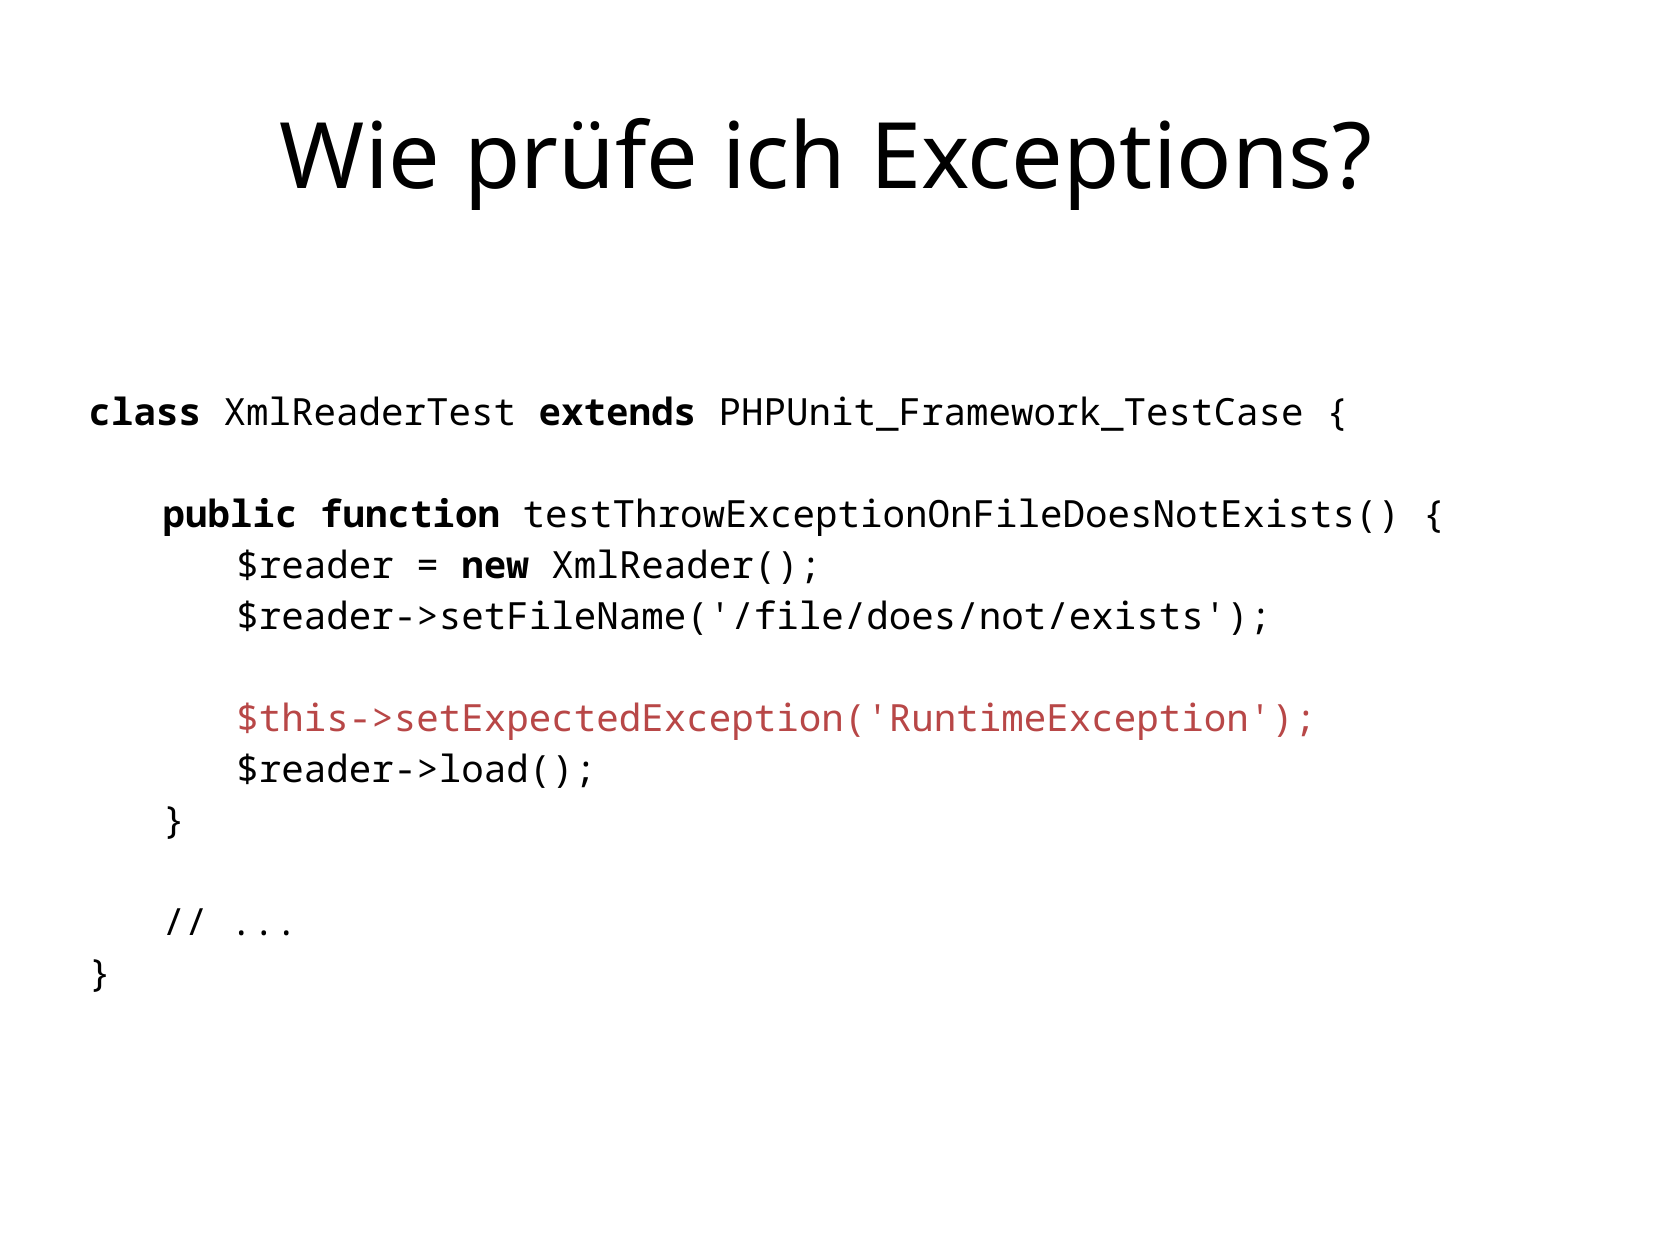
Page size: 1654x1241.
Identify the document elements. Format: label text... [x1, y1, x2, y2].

title Wie prüfe ich Exceptions? [82, 56, 1571, 250]
text_box class XmlReaderTest extends PHPUnit_Framework_TestCase { public function testThrowExceptionOnFileDoesNotExists() { $reader = new XmlReader(); $reader->setFileName('/file/does/not/exists'); $this->setExpectedException('RuntimeException'); $reader->load(); } // ... } [73, 378, 1580, 910]
